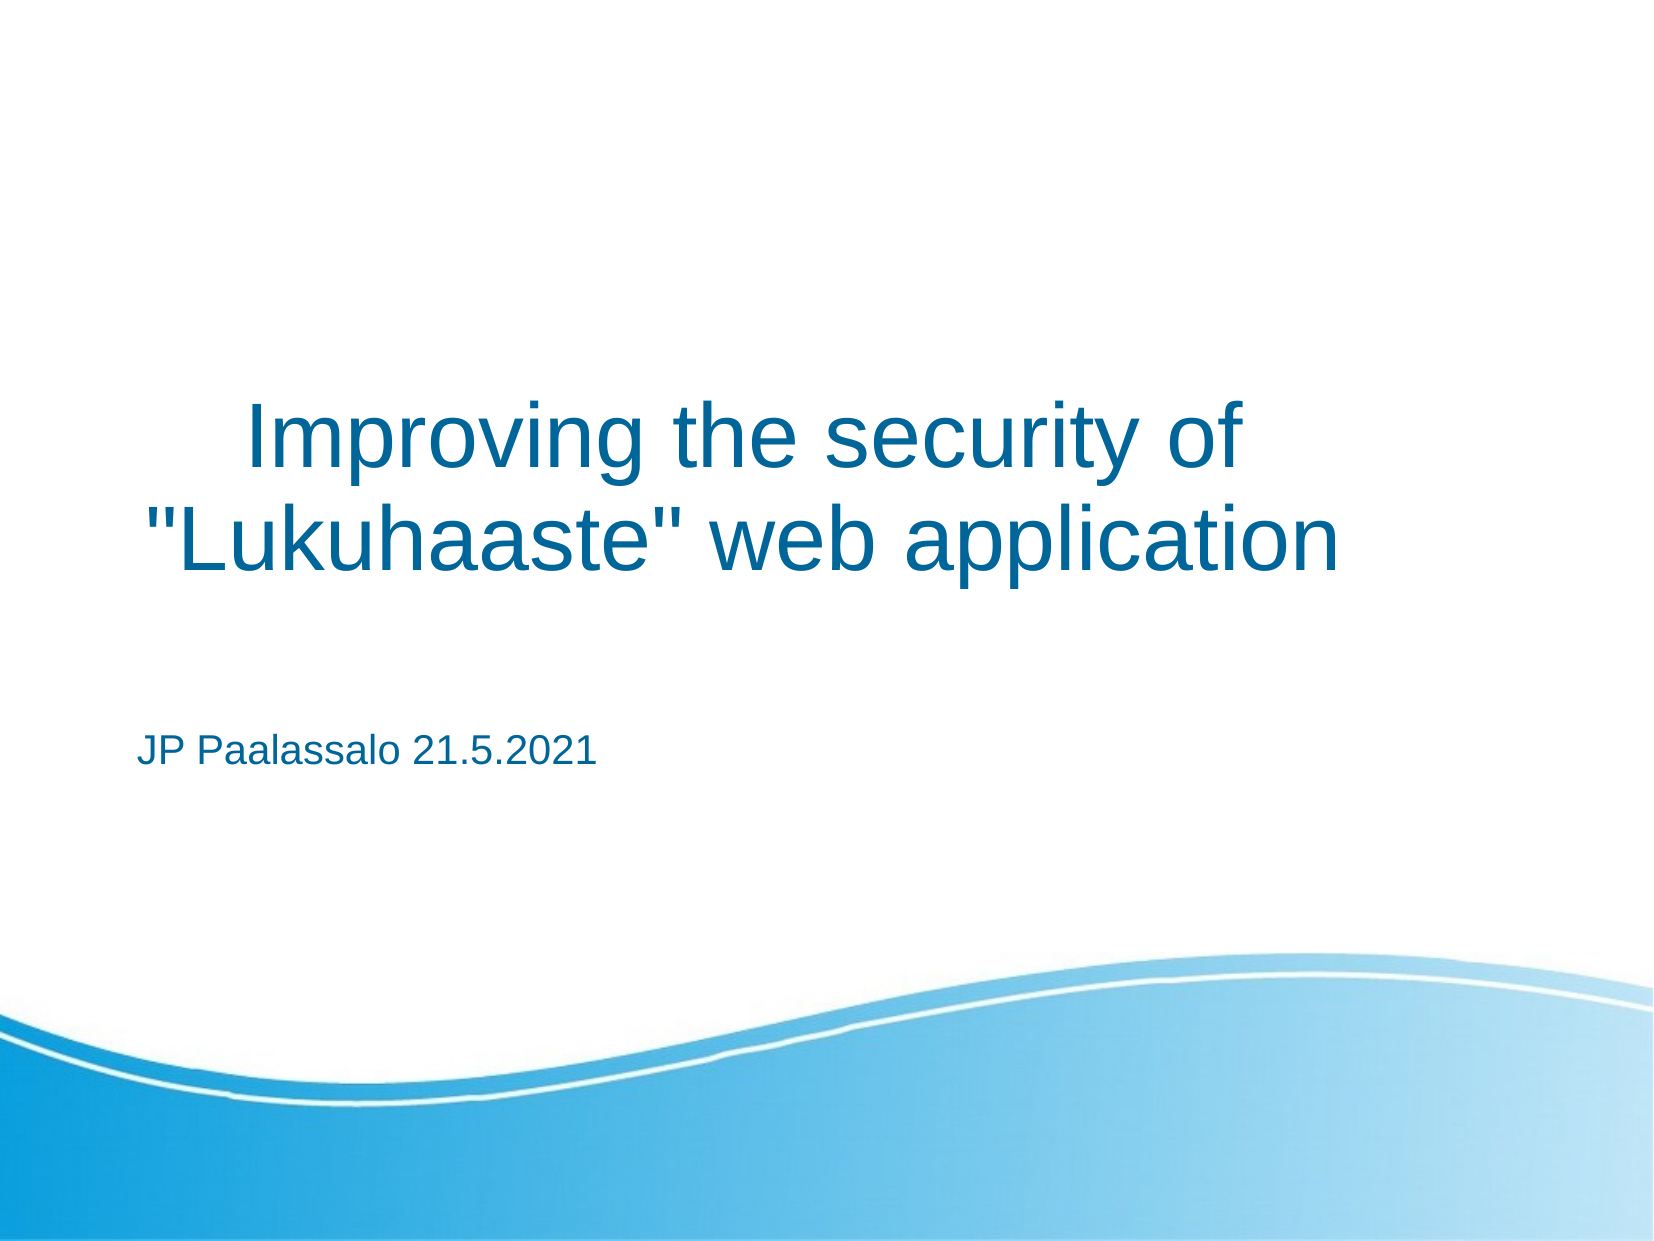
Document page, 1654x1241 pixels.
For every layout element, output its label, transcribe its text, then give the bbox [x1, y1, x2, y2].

title Improving the security of "Lukuhaaste" web application [0, 384, 1489, 592]
title JP Paalassalo 21.5.2021 [60, 630, 676, 871]
picture [0, 952, 1654, 1241]
